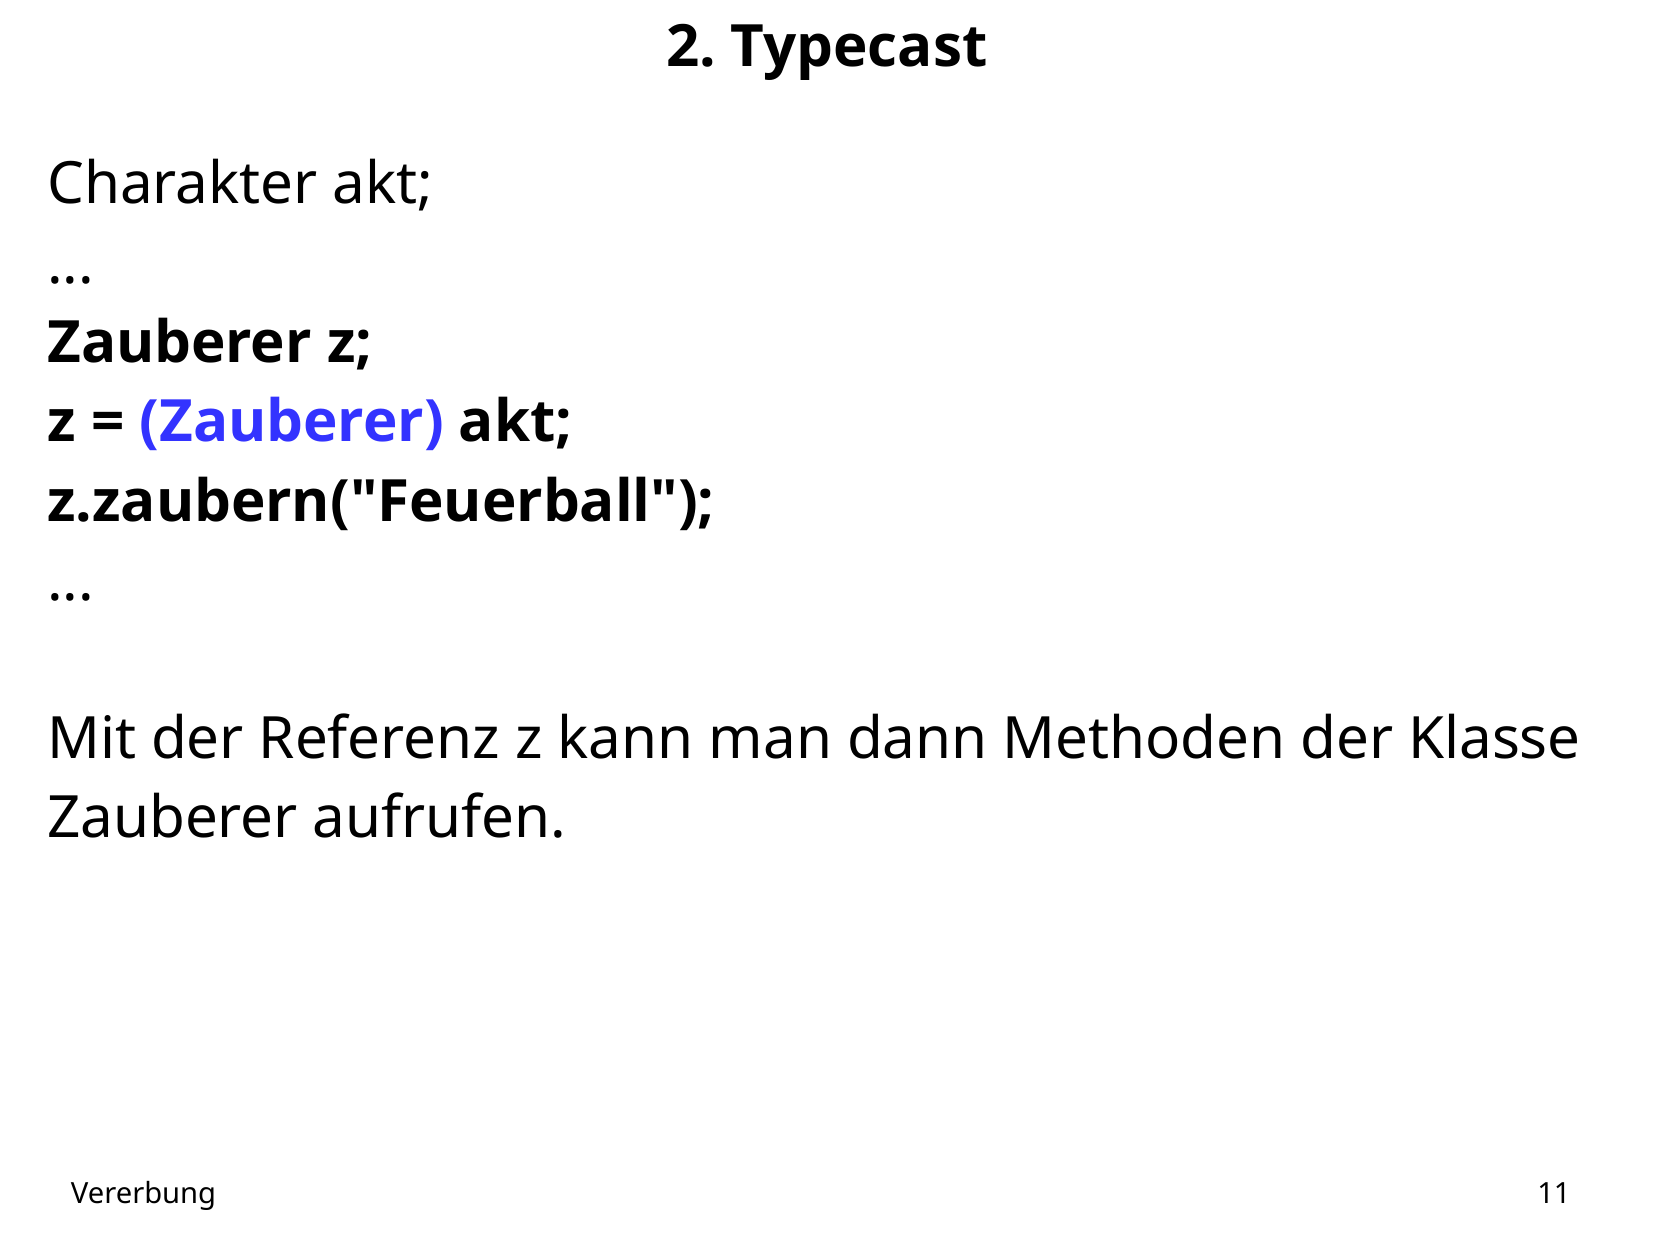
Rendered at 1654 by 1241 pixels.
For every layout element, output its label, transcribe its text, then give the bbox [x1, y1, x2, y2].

title 2. Typecast [0, 5, 1654, 83]
list Charakter akt; ... Zauberer z; z = (Zauberer) akt; z.zaubern("Feuerball"); ... Mit der Referenz z kann man dann Methoden der Klasse Zauberer aufrufen. [47, 141, 1619, 1158]
